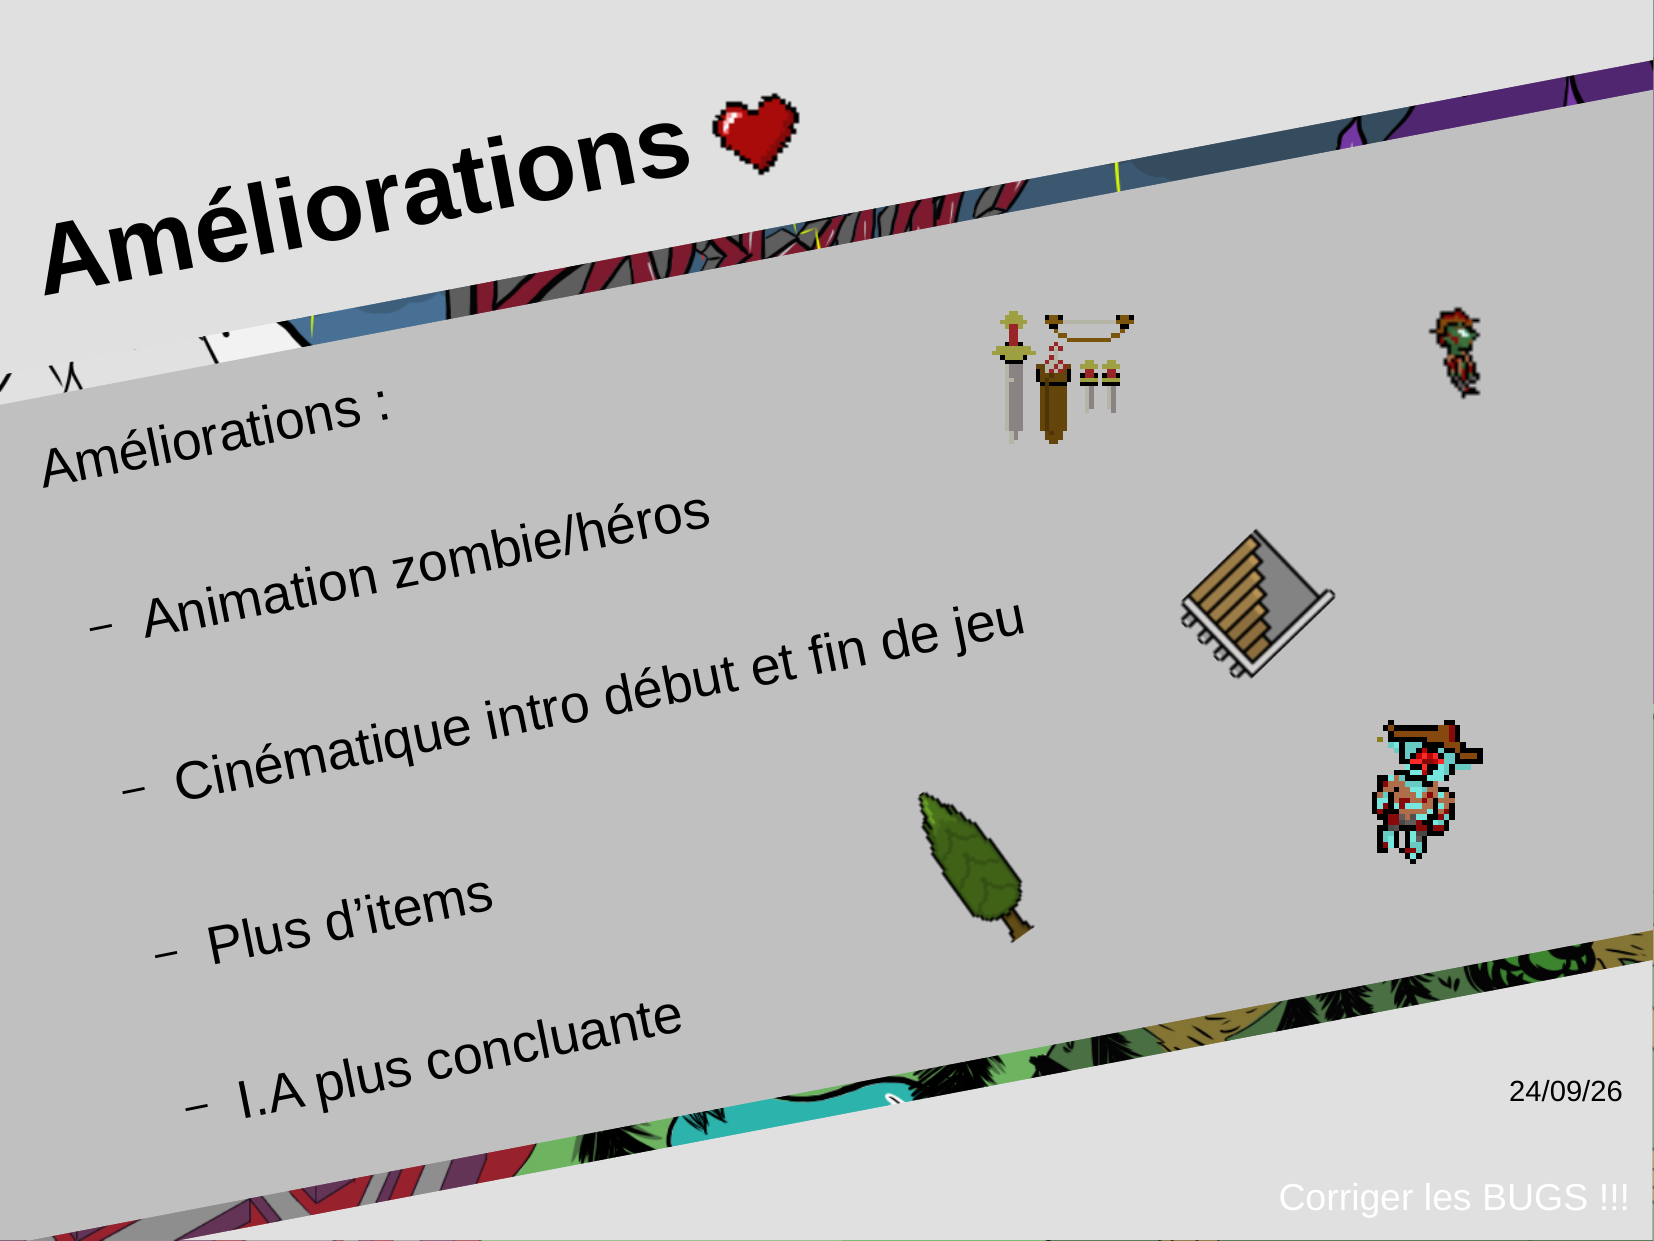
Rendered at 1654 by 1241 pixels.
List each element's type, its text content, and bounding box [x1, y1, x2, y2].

picture [1384, 273, 1524, 414]
picture [0, 61, 1654, 404]
picture [1169, 519, 1338, 688]
title Améliorations [16, 0, 1518, 365]
picture [32, 931, 1654, 1241]
picture [1311, 676, 1533, 898]
list Améliorations : Animation zombie/héros Cinématique intro début et fin de jeu Plus d’items I.A plus concluante [0, 232, 1217, 1169]
picture [885, 767, 1059, 961]
text_box Corriger les BUGS !!! [1263, 1169, 1654, 1227]
picture [708, 89, 808, 189]
picture [992, 307, 1134, 449]
